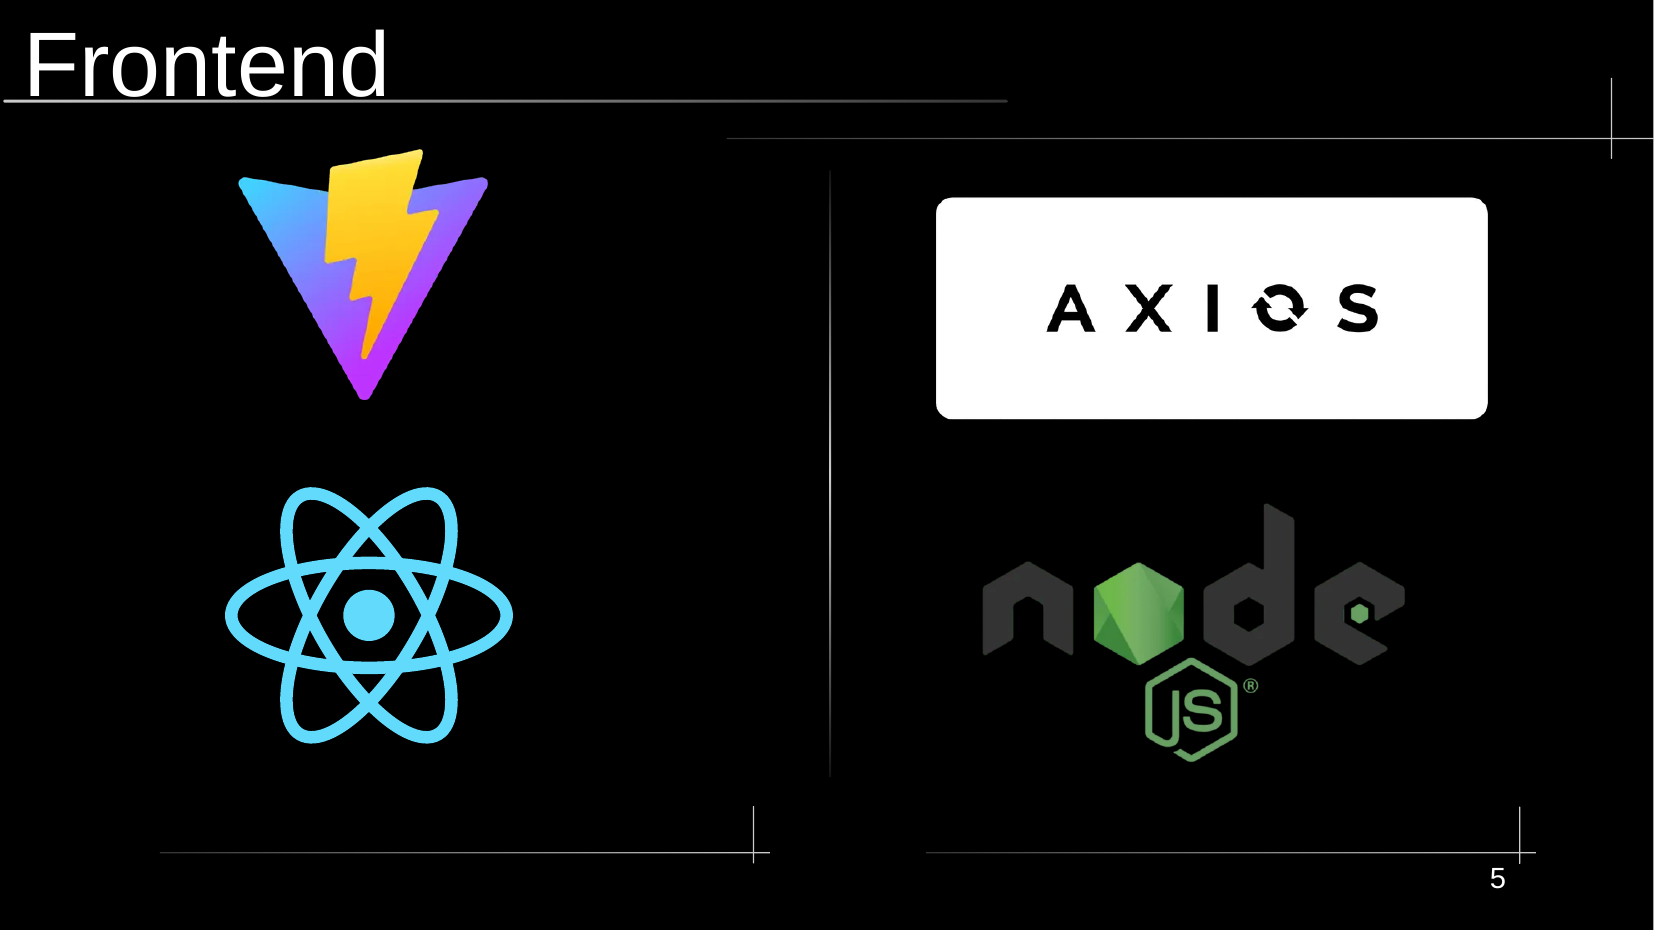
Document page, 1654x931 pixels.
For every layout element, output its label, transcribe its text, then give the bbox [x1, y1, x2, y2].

picture [225, 487, 513, 744]
picture [238, 149, 488, 400]
picture [847, 126, 1576, 778]
title Frontend [23, 11, 1589, 119]
